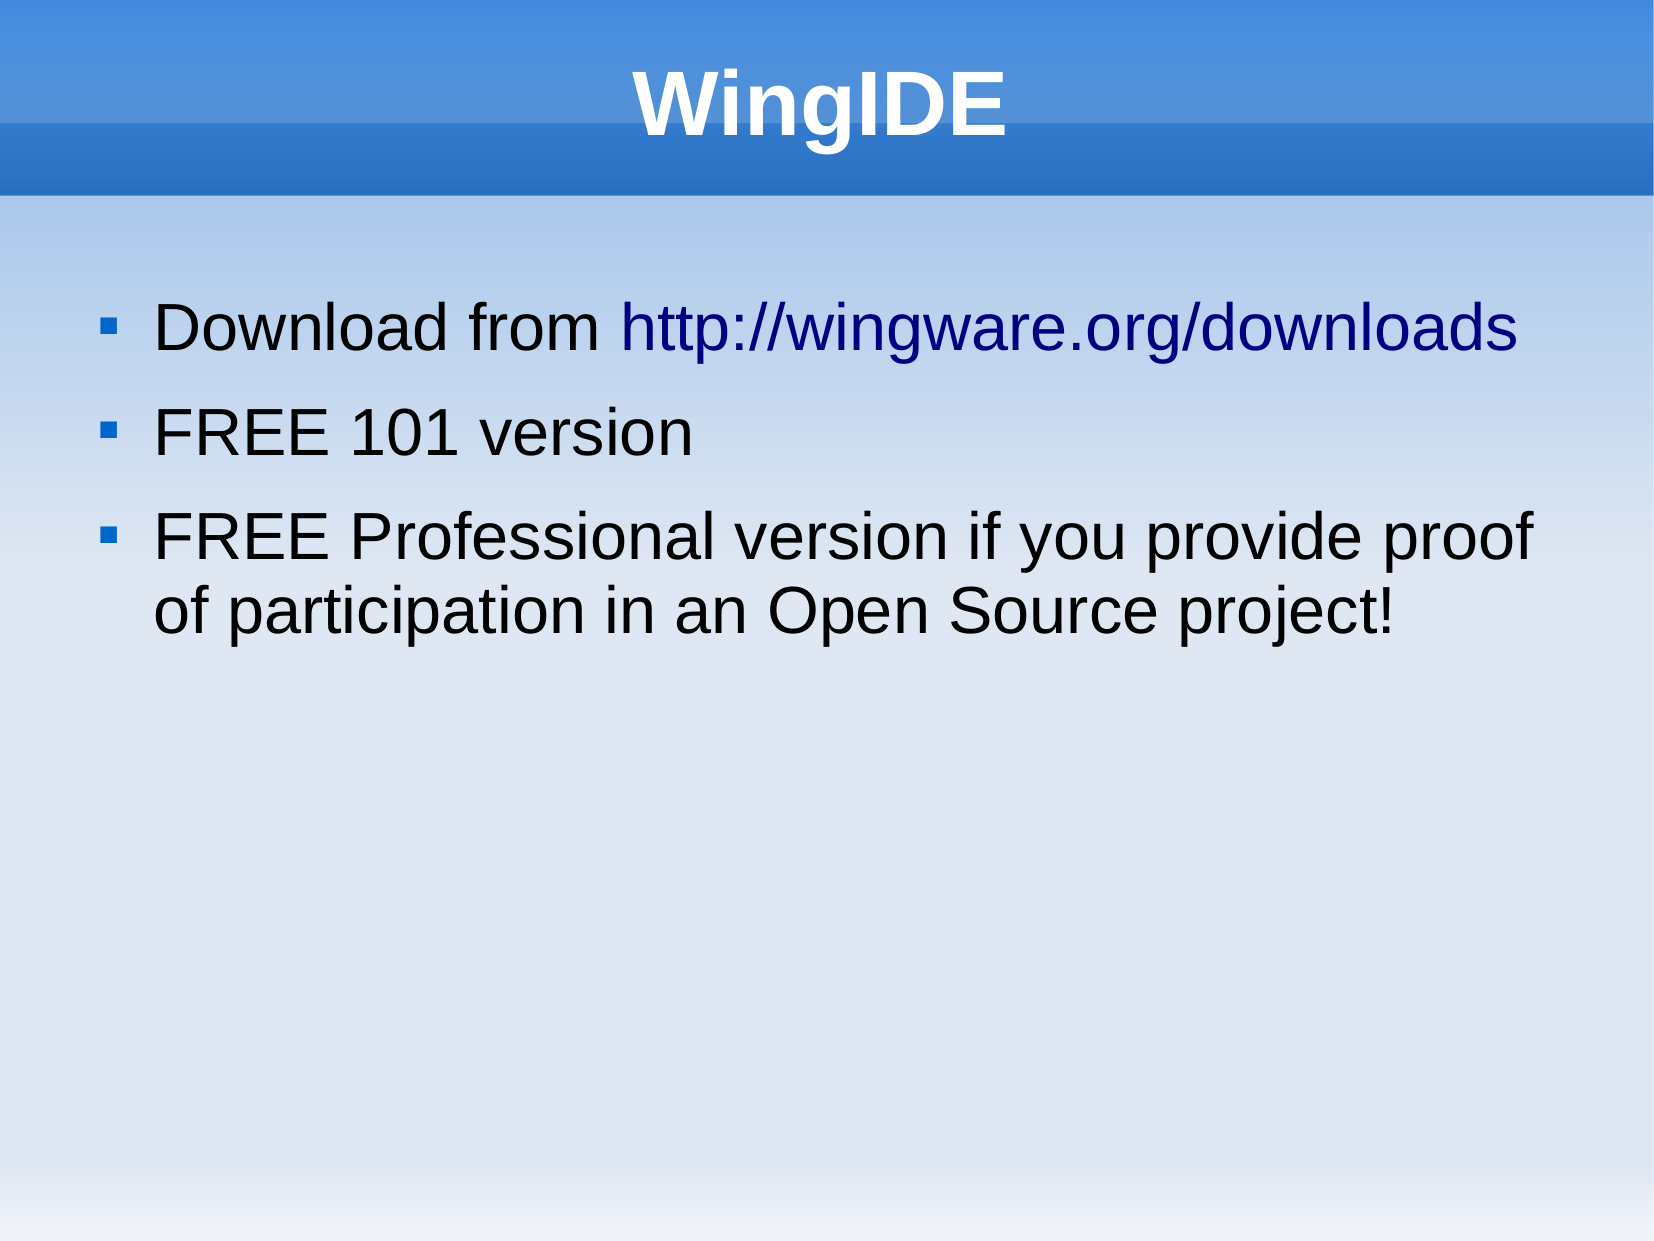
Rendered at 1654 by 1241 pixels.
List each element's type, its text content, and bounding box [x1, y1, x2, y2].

title WingIDE [76, 0, 1565, 208]
picture [0, 0, 1654, 1241]
list Download from http://wingware.org/downloads FREE 101 version FREE Professional version if you provide proof of participation in an Open Source project! [82, 290, 1571, 1109]
